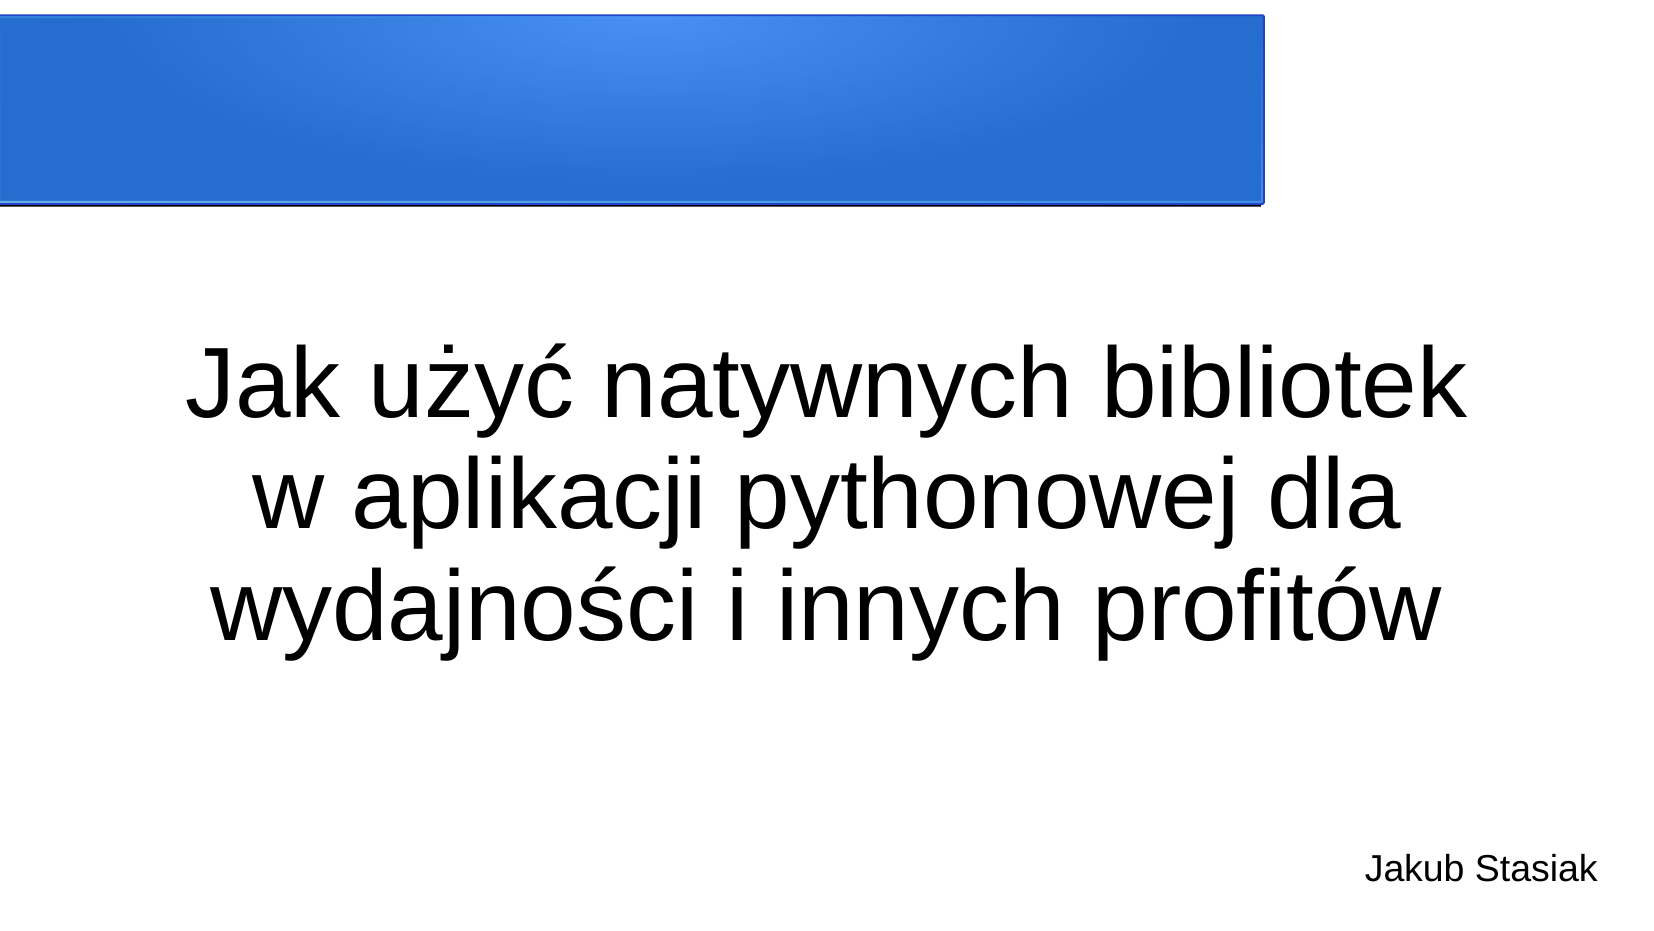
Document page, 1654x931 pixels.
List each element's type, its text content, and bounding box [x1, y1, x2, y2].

text_box Jakub Stasiak [1350, 840, 1636, 897]
subtitle Jak użyć natywnych bibliotek w aplikacji pythonowej dla wydajności i innych profitów [82, 224, 1571, 764]
